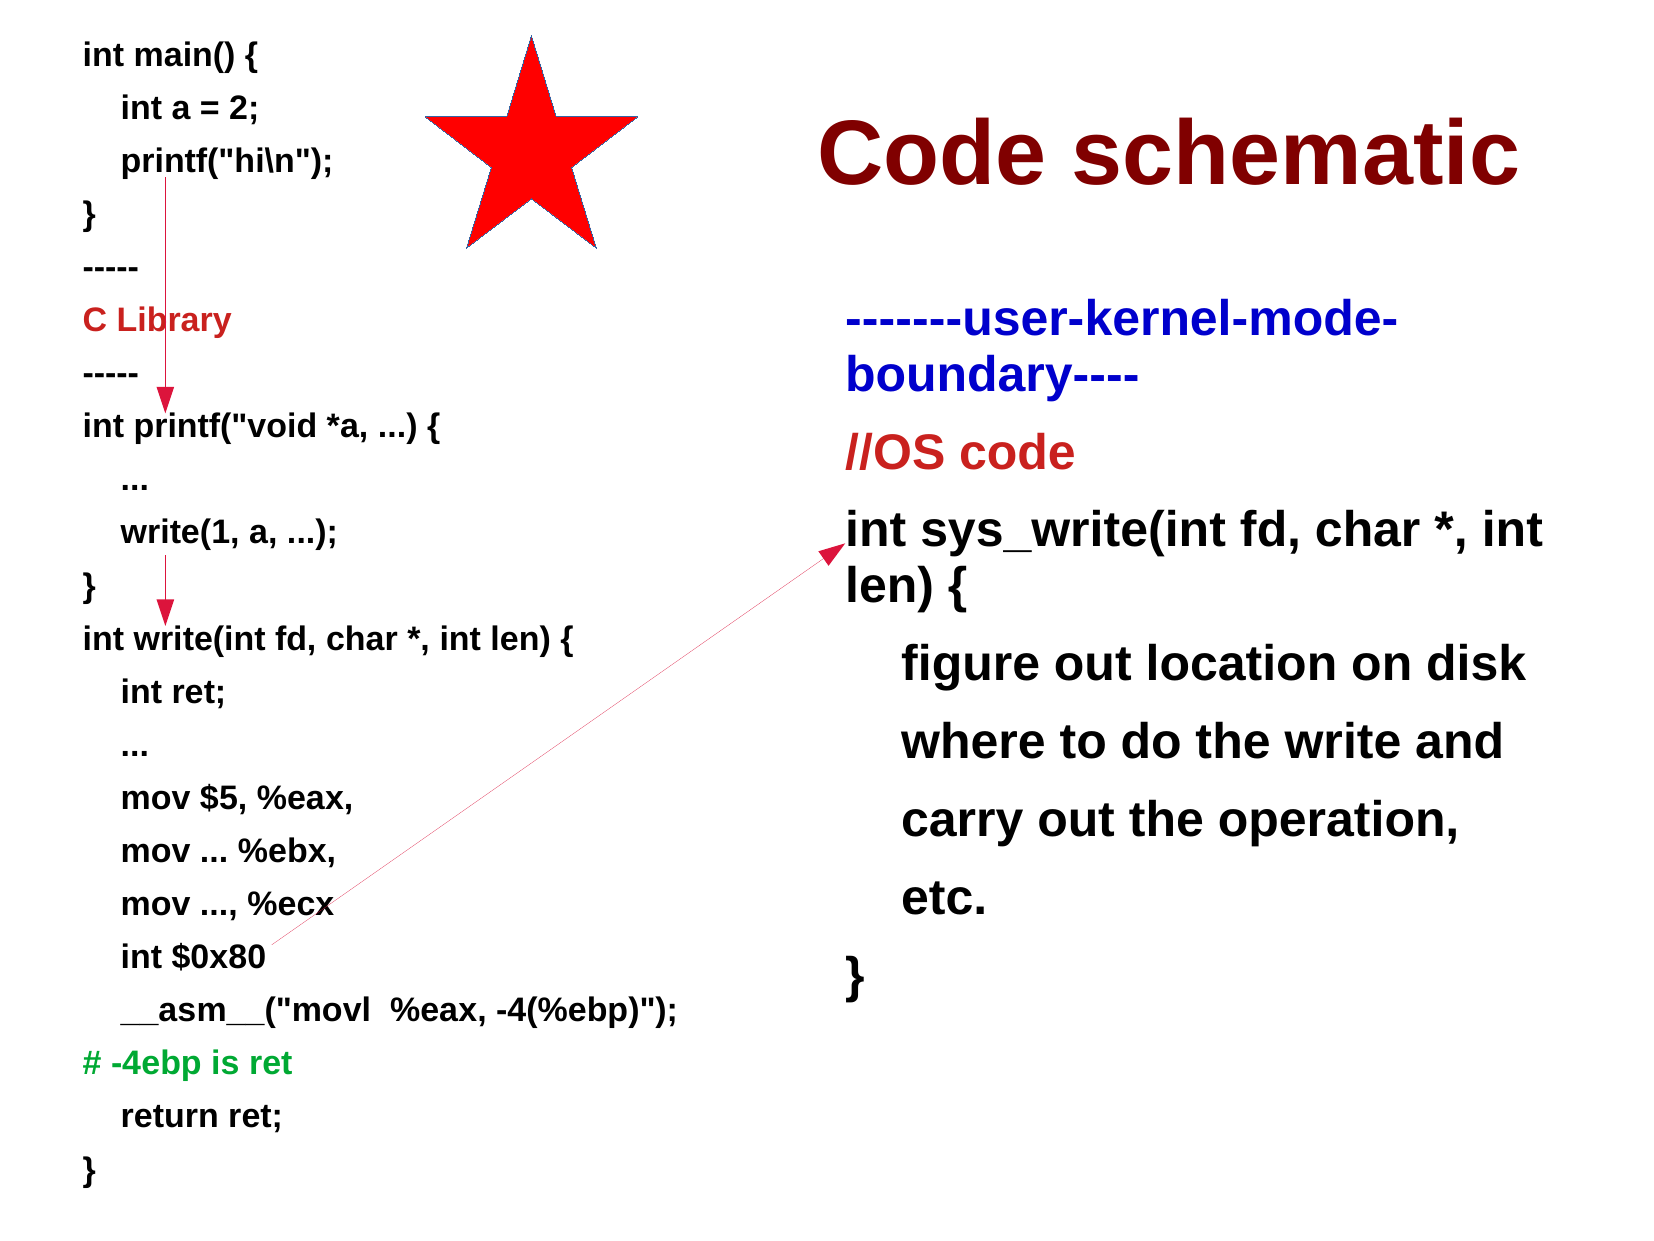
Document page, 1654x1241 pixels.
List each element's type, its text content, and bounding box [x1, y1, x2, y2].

list int main() { int a = 2; printf("hi\n"); } ----- C Library ----- int printf("void *a, ...) { ... write(1, a, ...); } int write(int fd, char *, int len) { int ret; ... mov $5, %eax, mov ... %ebx, mov ..., %ecx int $0x80 __asm__("movl %eax, -4(%ebp)"); # -4ebp is ret return ret; } [82, 35, 815, 1205]
text_box [425, 35, 638, 249]
title Code schematic [815, 49, 1571, 257]
list -------user-kernel-mode-boundary---- //OS code int sys_write(int fd, char *, int len) { figure out location on disk where to do the write and carry out the operation, etc. } [845, 290, 1572, 1010]
